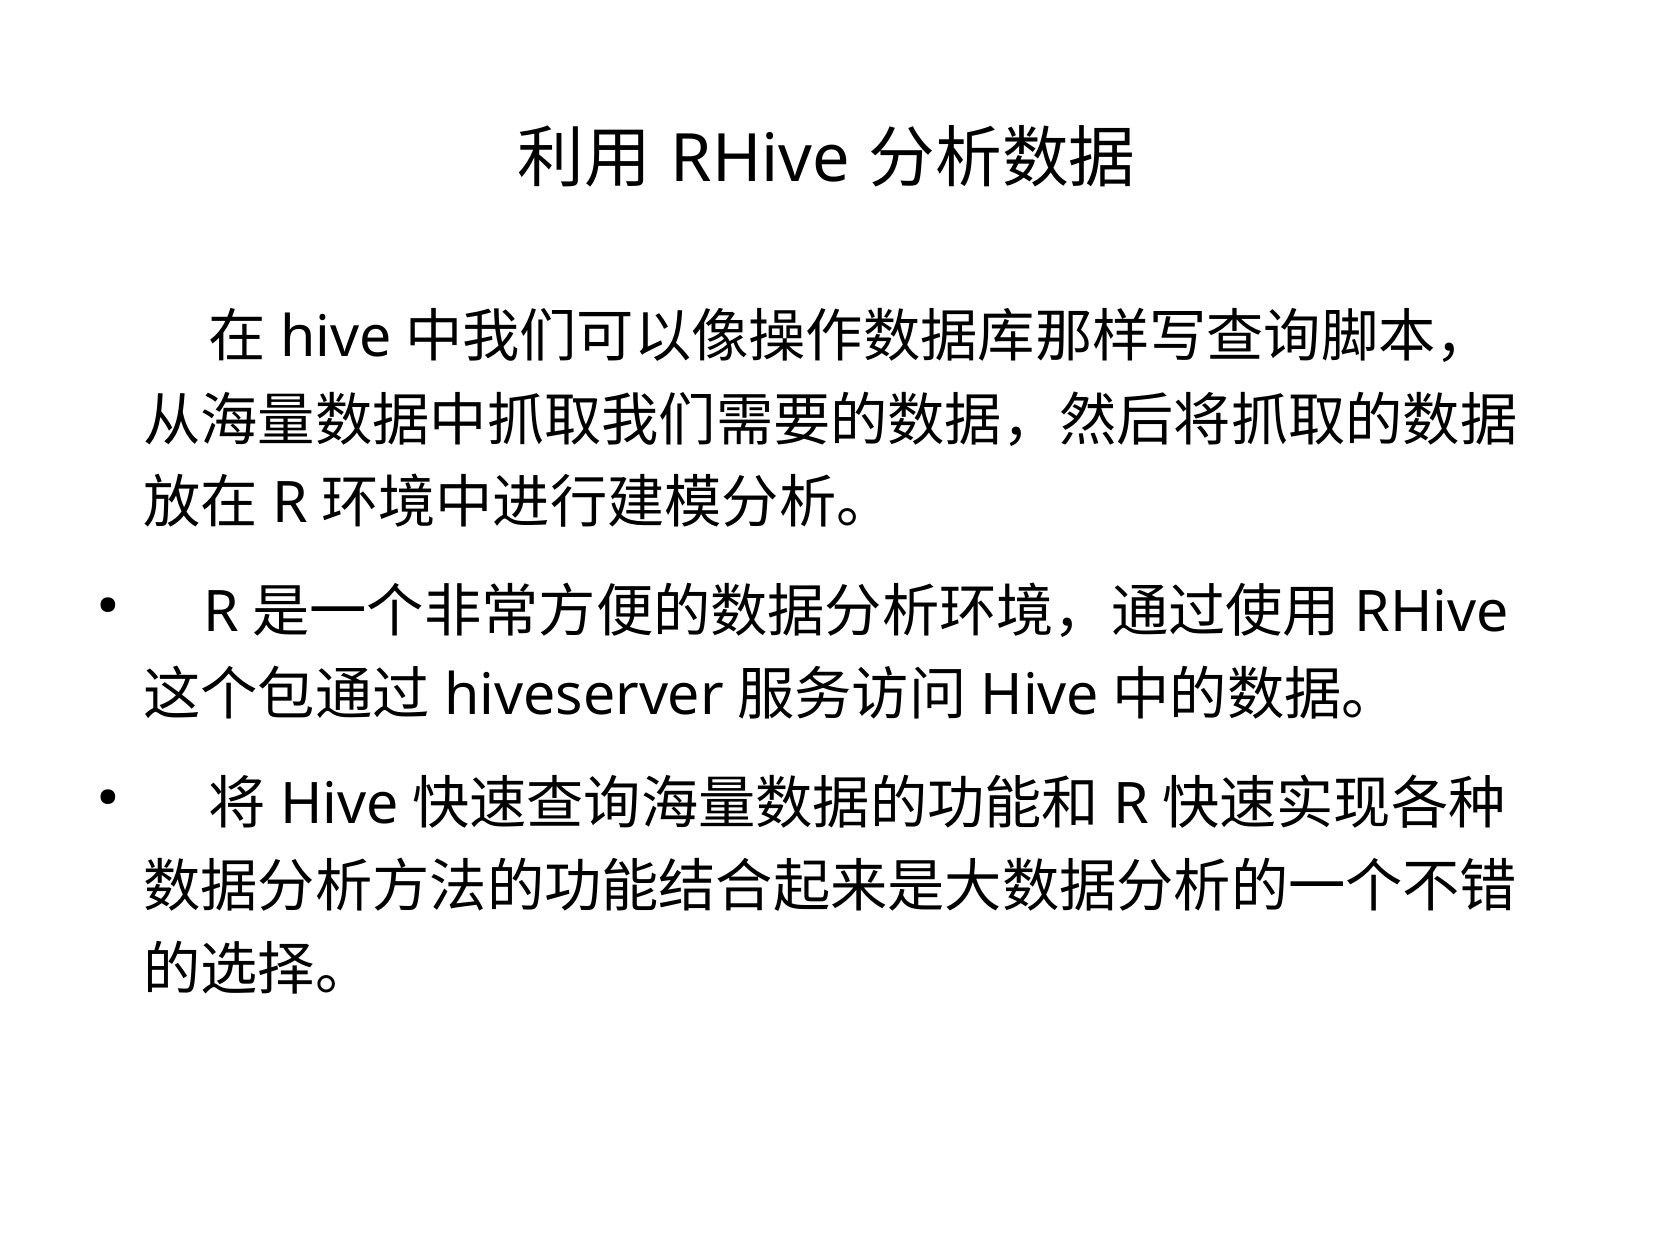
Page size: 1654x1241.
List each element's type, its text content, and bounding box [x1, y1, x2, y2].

list 在hive中我们可以像操作数据库那样写查询脚本，从海量数据中抓取我们需要的数据，然后将抓取的数据放在R环境中进行建模分析。 R是一个非常方便的数据分析环境，通过使用RHive这个包通过hiveserver服务访问Hive中的数据。 将Hive快速查询海量数据的功能和R快速实现各种数据分析方法的功能结合起来是大数据分析的一个不错的选择。 [82, 290, 1538, 1010]
title 利用RHive分析数据 [82, 49, 1571, 257]
